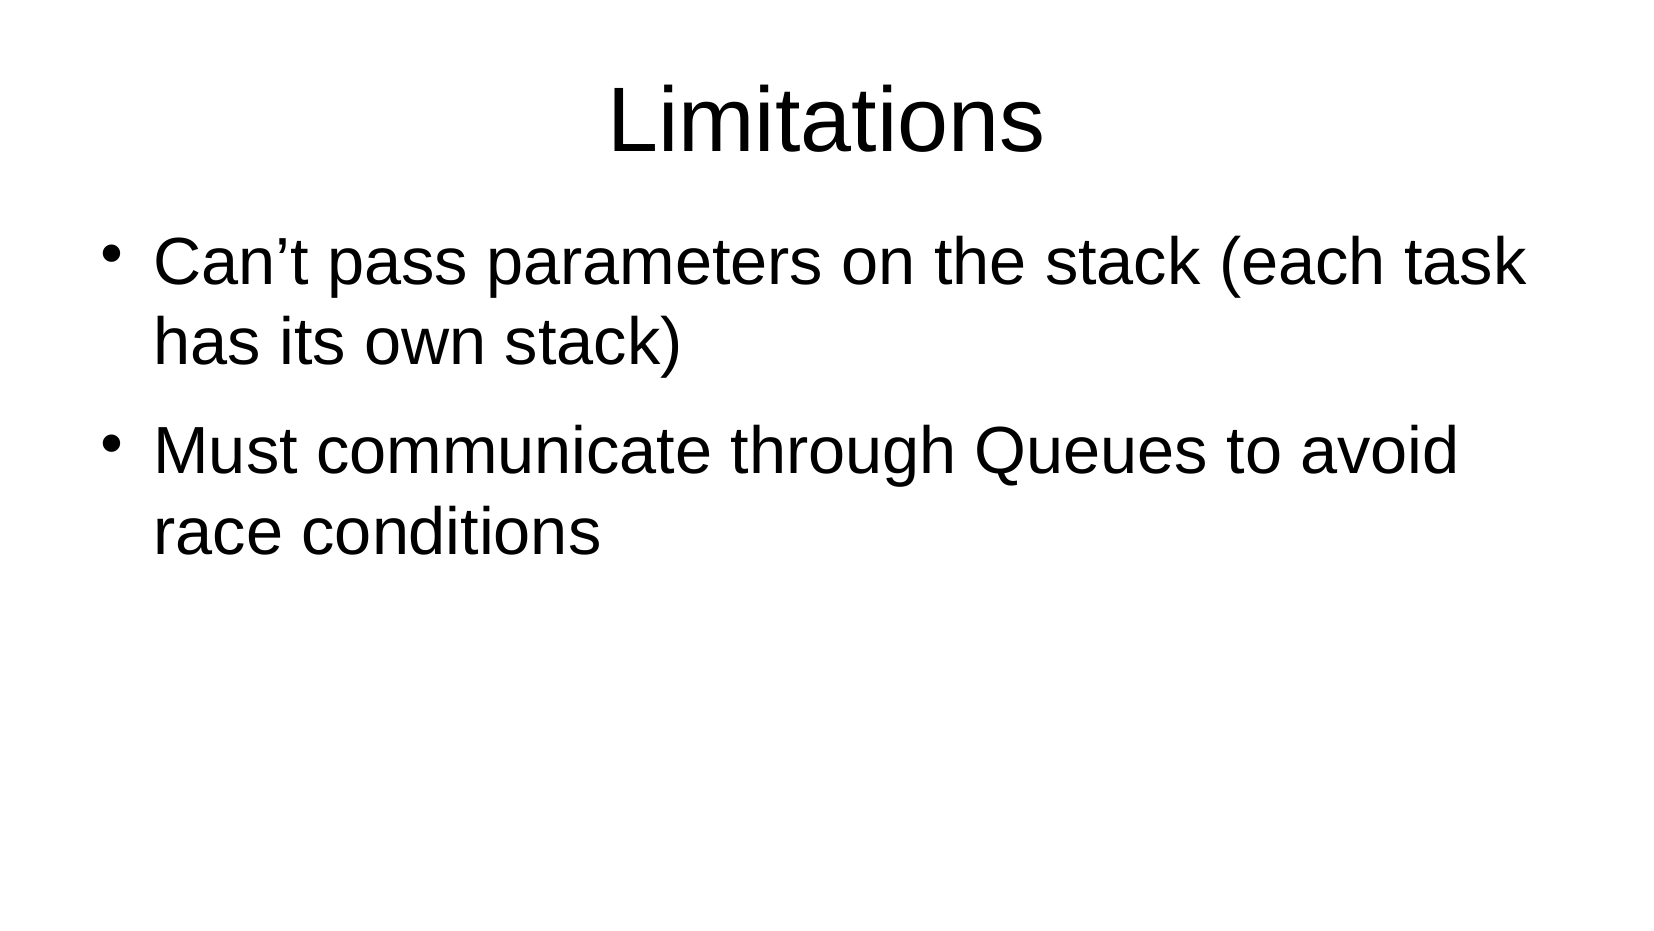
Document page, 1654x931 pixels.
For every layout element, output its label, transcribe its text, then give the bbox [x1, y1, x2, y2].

list Can’t pass parameters on the stack (each task has its own stack) Must communicate through Queues to avoid race conditions [82, 217, 1571, 757]
title Limitations [82, 37, 1571, 193]
